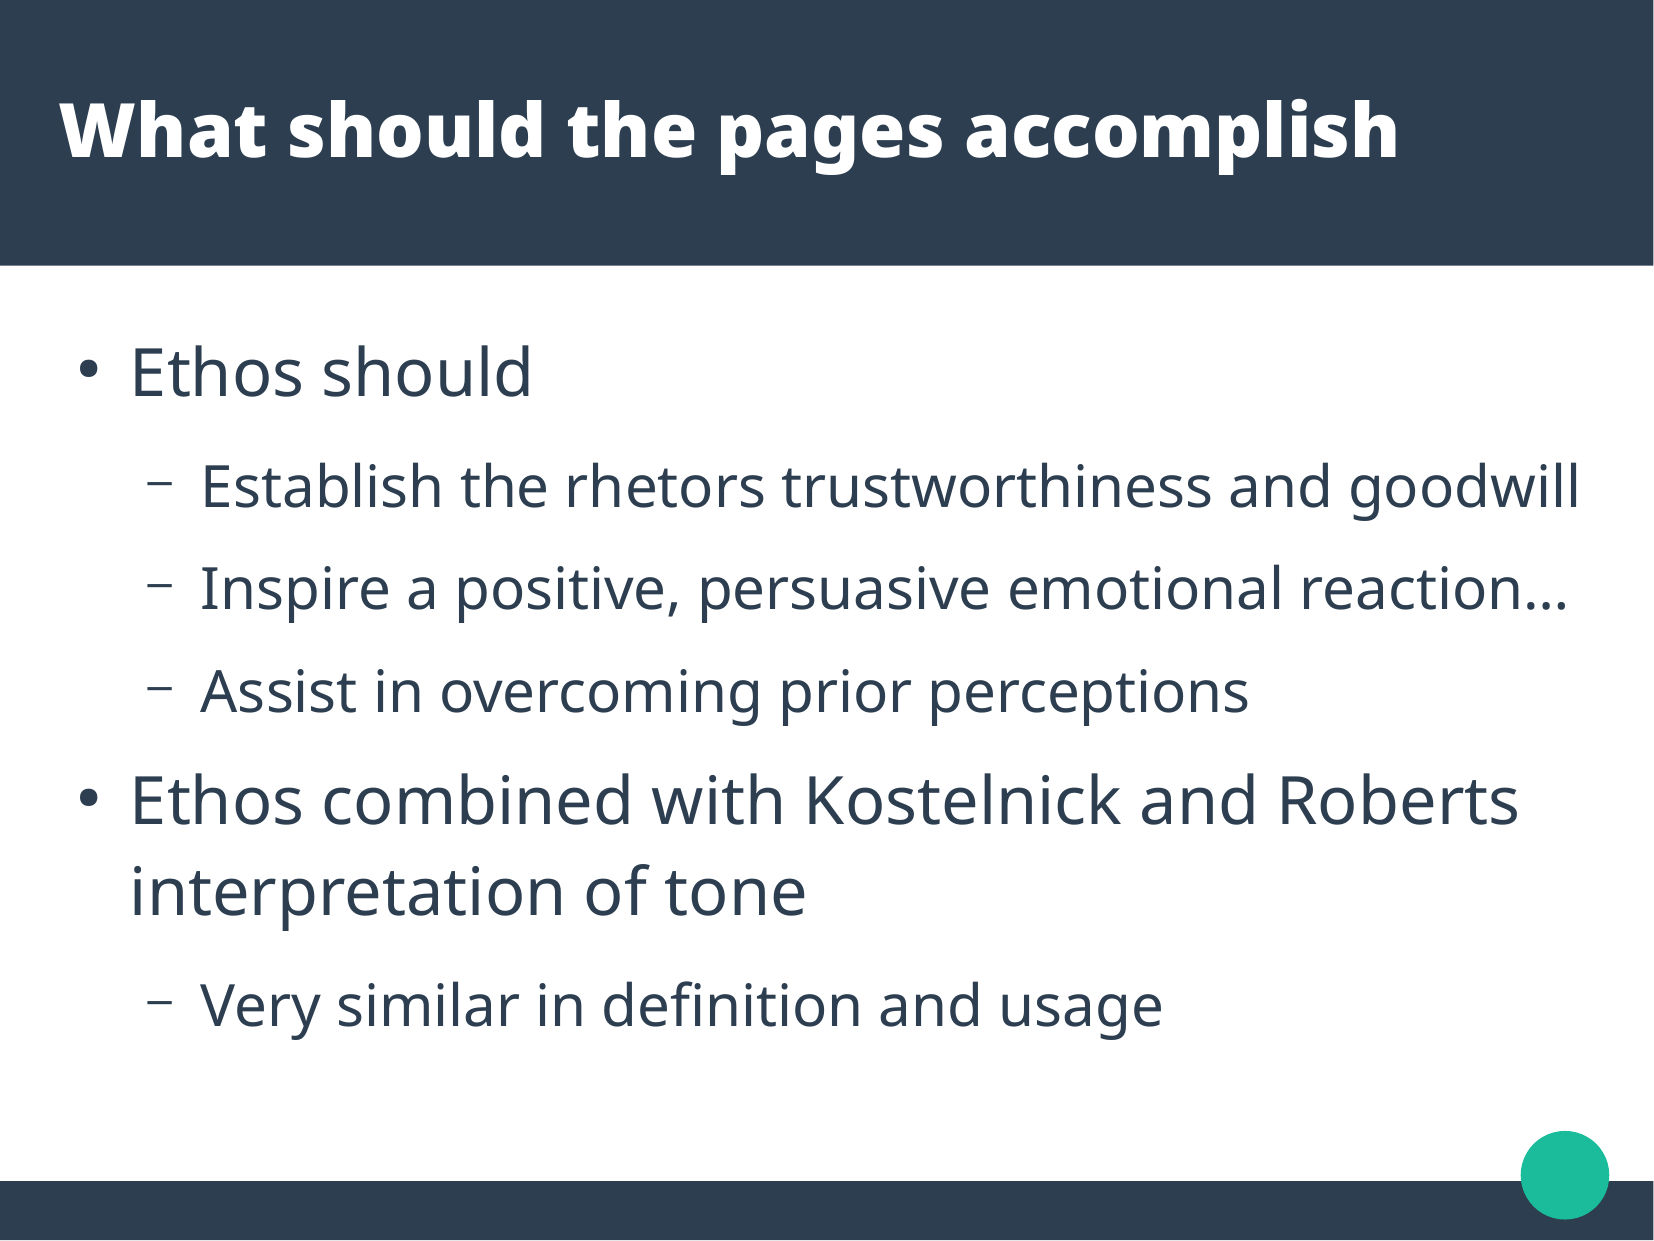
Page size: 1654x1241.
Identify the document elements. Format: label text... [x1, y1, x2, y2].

list Ethos should Establish the rhetors trustworthiness and goodwill Inspire a positive, persuasive emotional reaction… Assist in overcoming prior perceptions Ethos combined with Kostelnick and Roberts interpretation of tone Very similar in definition and usage [59, 324, 1595, 1152]
title What should the pages accomplish [59, 49, 1595, 207]
